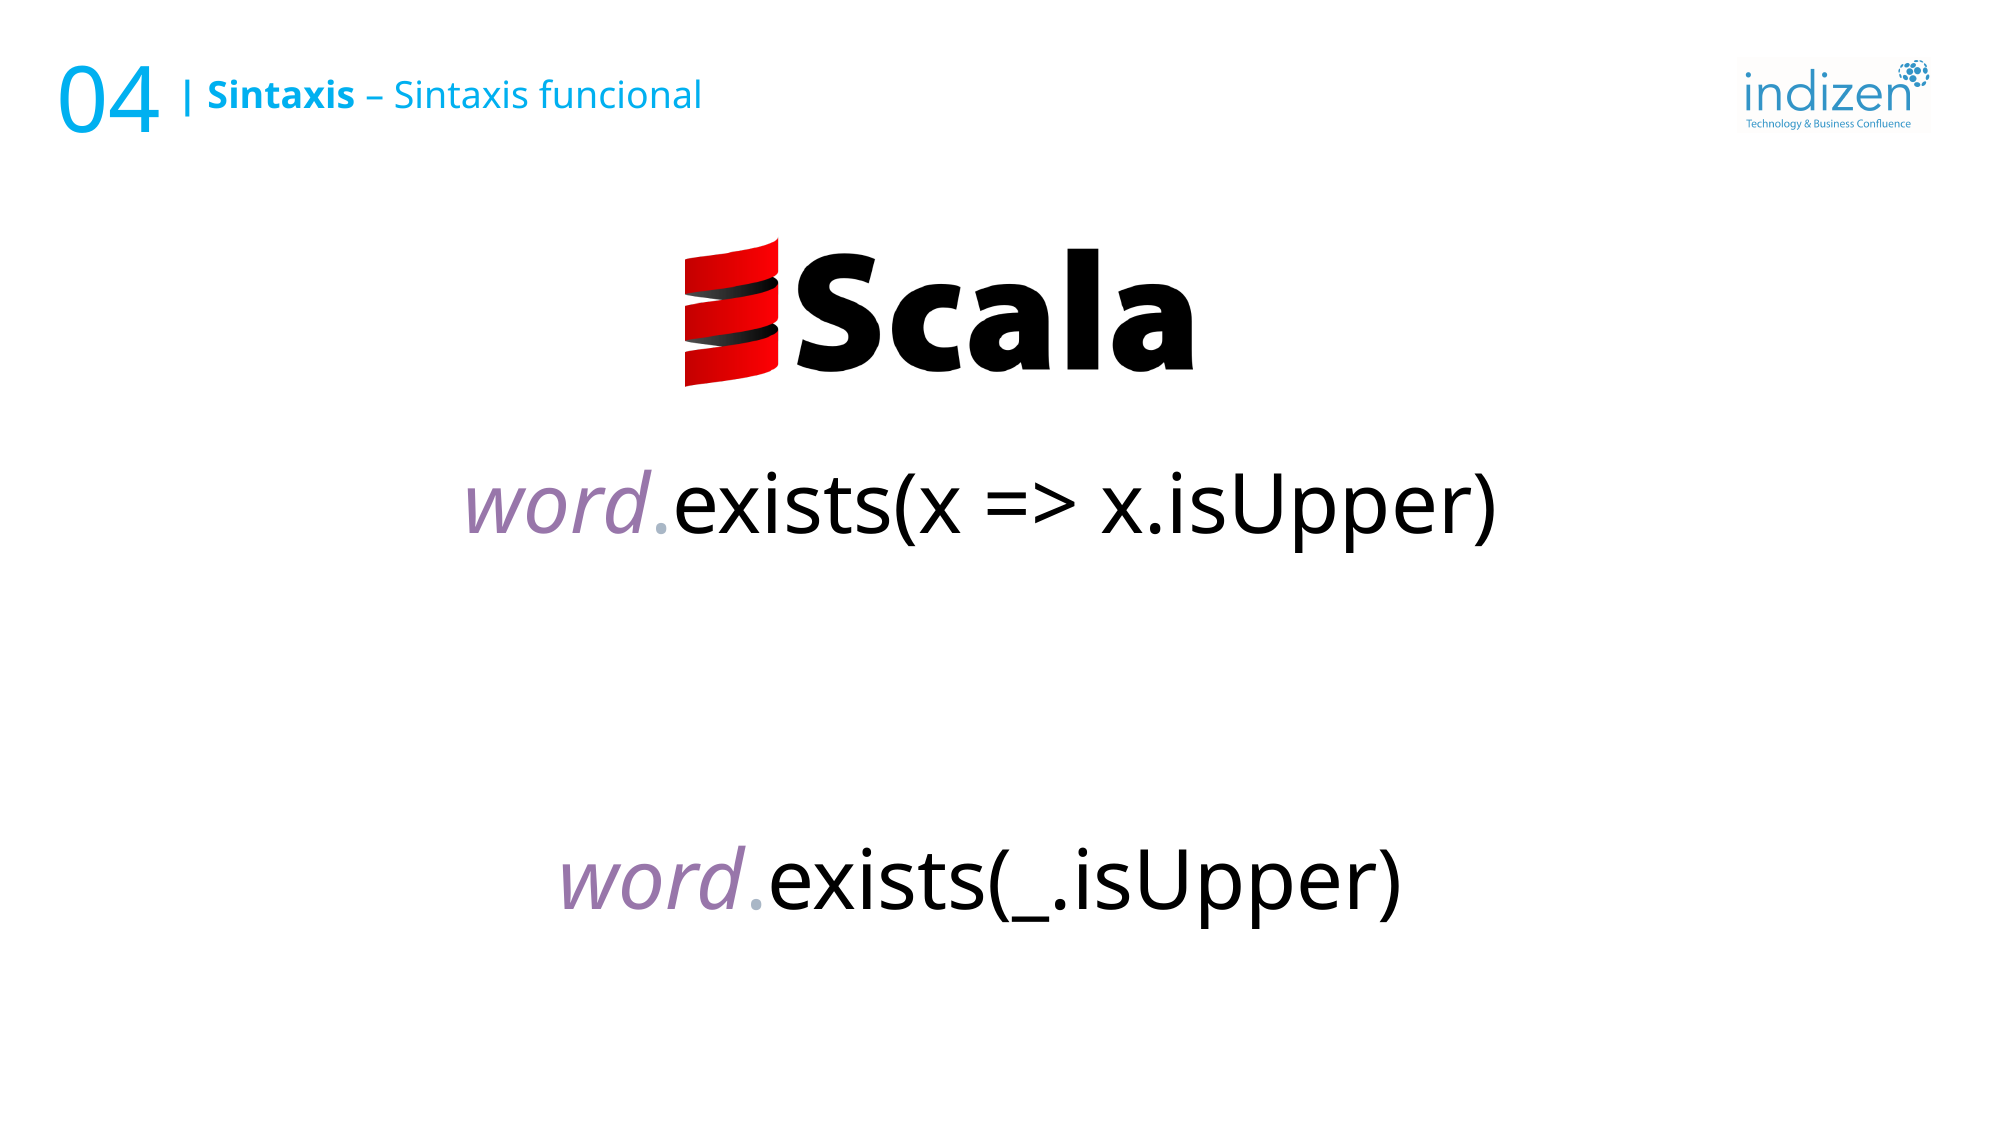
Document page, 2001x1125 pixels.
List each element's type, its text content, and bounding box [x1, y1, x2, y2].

text_box word.exists(x => x.isUpper) word.exists(_.isUpper) [98, 309, 1860, 1075]
text_box 04 [69, 72, 96, 126]
text_box | Sintaxis – Sintaxis funcional [157, 60, 1276, 126]
picture [685, 236, 1193, 309]
picture [1737, 57, 1931, 133]
text_box 04 [41, 45, 1392, 127]
text_box 04 [118, 75, 142, 110]
